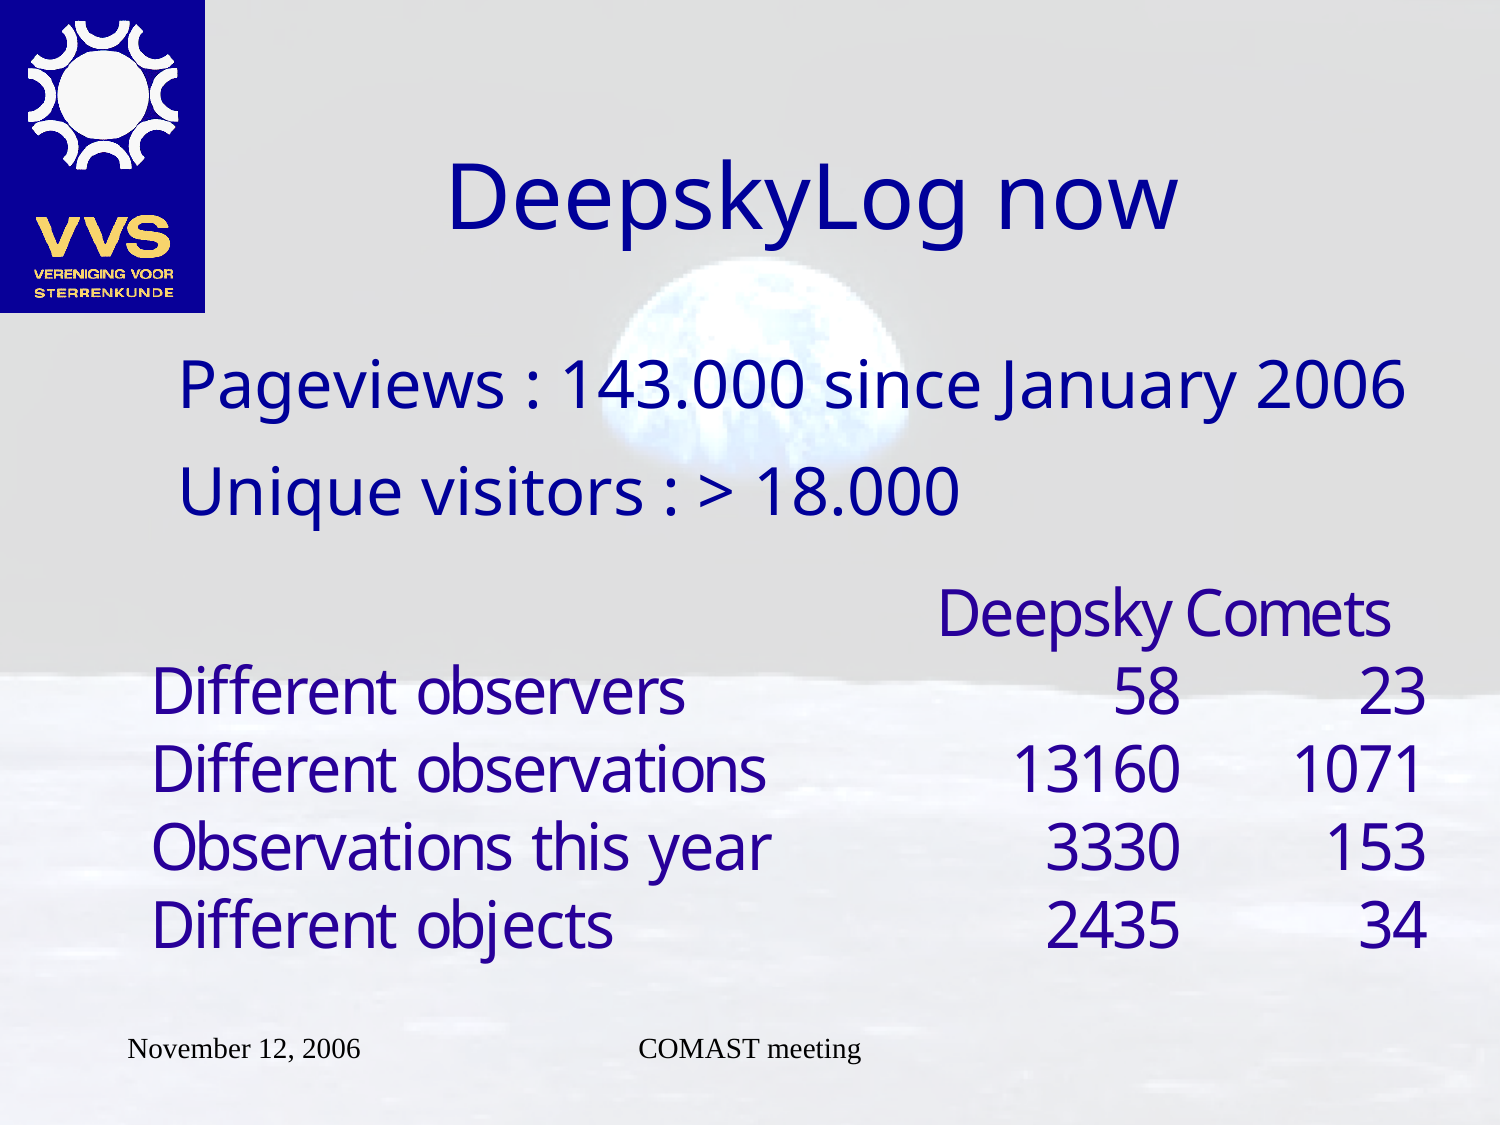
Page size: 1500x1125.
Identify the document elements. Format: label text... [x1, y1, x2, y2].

title DeepskyLog now [237, 76, 1388, 312]
chart [148, 570, 1431, 992]
picture [0, 0, 205, 313]
list Pageviews : 143.000 since January 2006 Unique visitors : > 18.000 [177, 336, 1482, 562]
